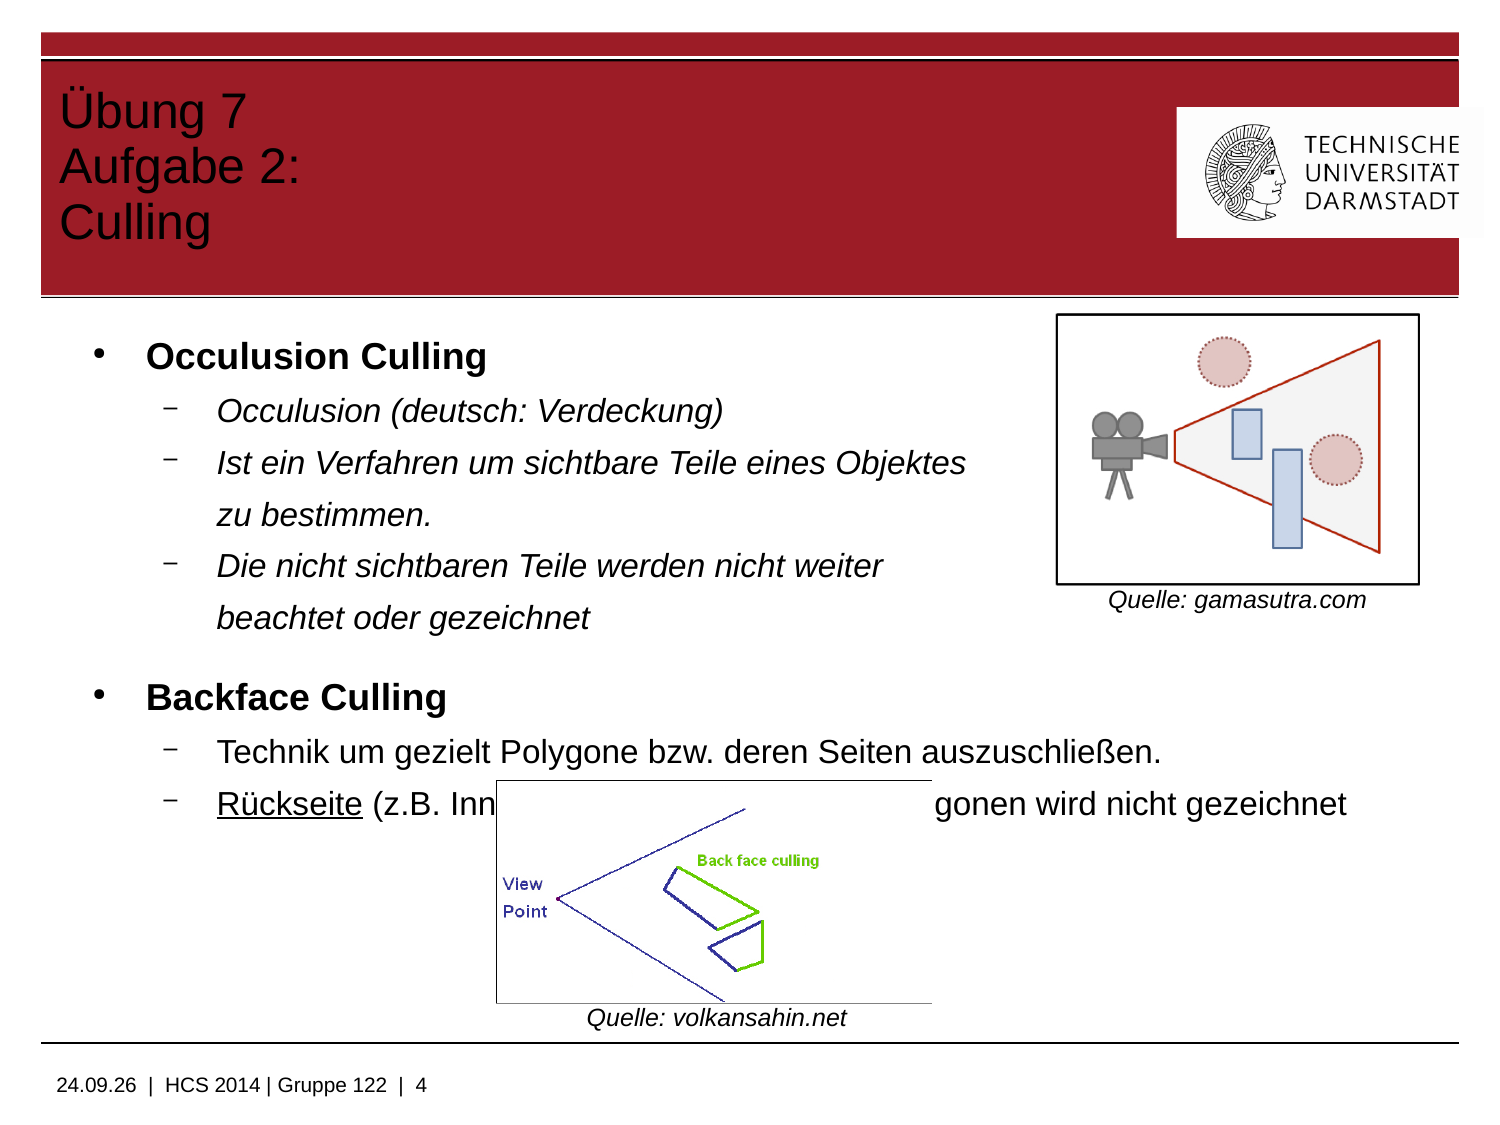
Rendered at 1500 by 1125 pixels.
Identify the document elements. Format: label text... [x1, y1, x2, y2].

picture [496, 780, 934, 1004]
picture [1051, 307, 1424, 589]
text_box Quelle: gamasutra.com [1093, 578, 1382, 622]
text_box Quelle: volkansahin.net [571, 996, 863, 1040]
picture [1176, 107, 1484, 238]
title Übung 7 Aufgabe 2: Culling [59, 82, 1150, 251]
list Occulusion Culling Occulusion (deutsch: Verdeckung) Ist ein Verfahren um sichtbare Teile eines Objektes zu bestimmen. Die nicht sichtbaren Teile werden nicht weiter beachtet oder gezeichnet Backface Culling Technik um gezielt Polygone bzw. deren Seiten auszuschließen. Rückseite (z.B. Innenraum einer Kugel) von Polygonen wird nicht gezeichnet [75, 318, 1395, 972]
